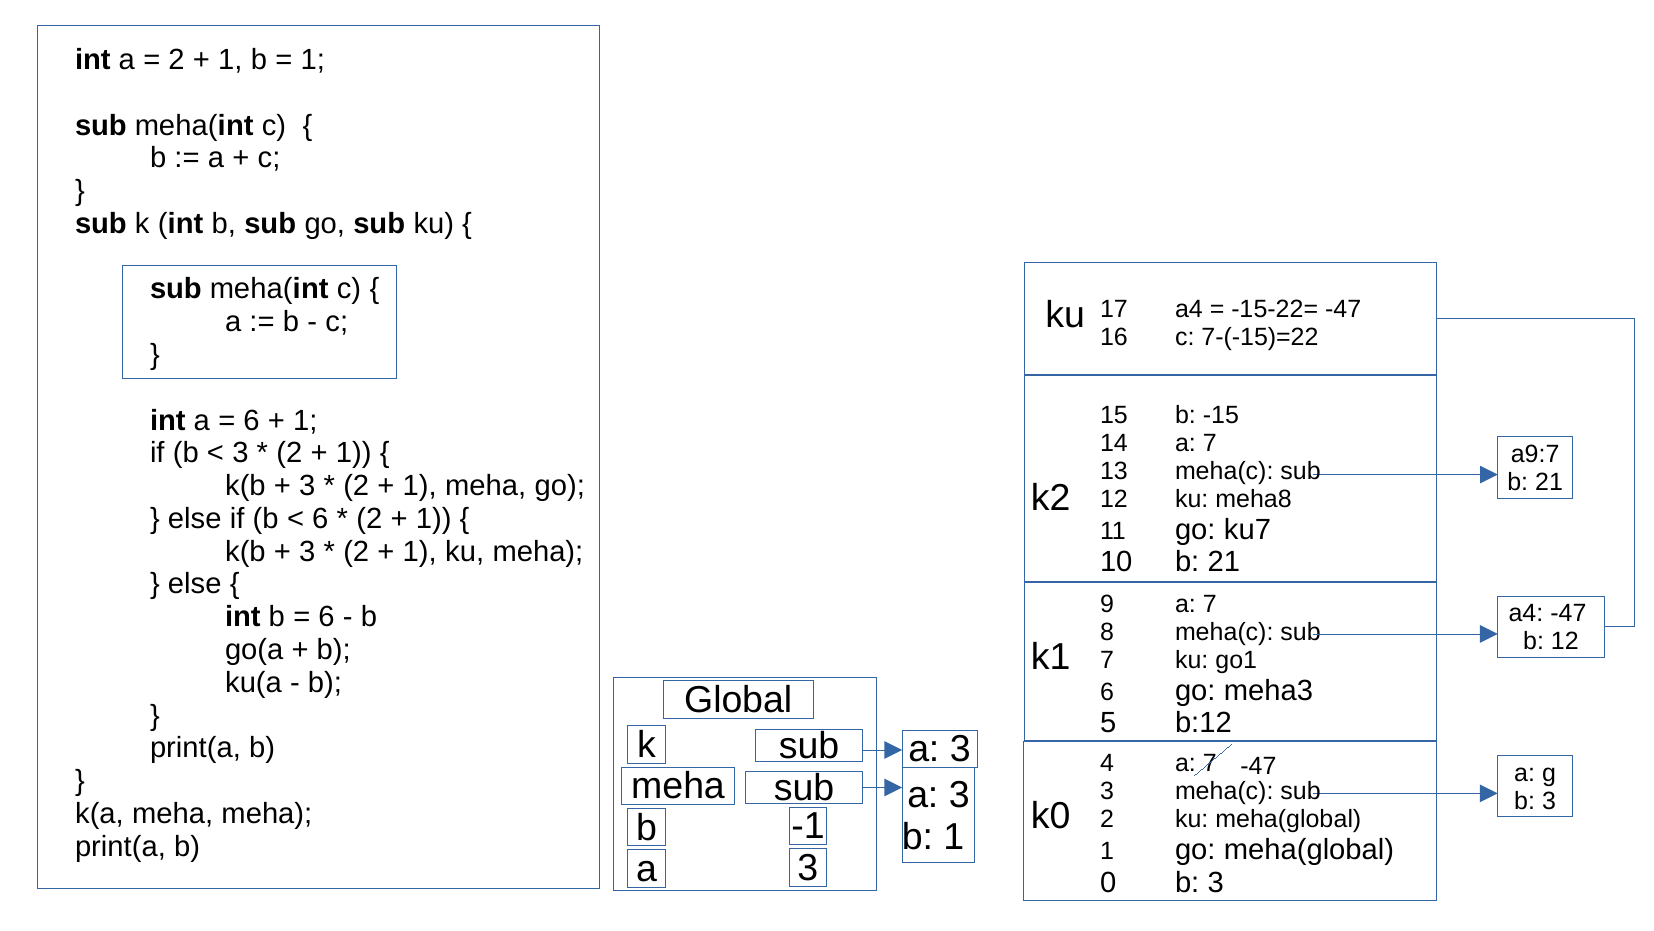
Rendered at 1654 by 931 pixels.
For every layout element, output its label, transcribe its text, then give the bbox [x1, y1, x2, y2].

text_box k1 [1016, 628, 1086, 685]
text_box a9:7 b: 21 [1497, 436, 1573, 499]
text_box 4 a: 7 3 meha(c): sub 2 ku: meha(global) 1 go: meha(global) 0 b: 3 [1085, 741, 1437, 916]
text_box 17 a4 = -15-22= -47 16 c: 7-(-15)=22 [1085, 287, 1463, 386]
text_box b [627, 808, 666, 846]
text_box k2 [1016, 468, 1085, 526]
text_box sub [755, 729, 863, 762]
text_box 15 b: -15 14 a: 7 13 meha(c): sub 12 ku: meha8 11 go: ku7 10 b: 21 [1085, 393, 1409, 586]
text_box a: 3 [902, 730, 978, 768]
text_box ku [1030, 286, 1100, 343]
text_box 9 a: 7 8 meha(c): sub 7 ku: go1 6 go: meha3 5 b:12 [1085, 586, 1409, 741]
text_box a [627, 849, 666, 888]
text_box k [627, 725, 666, 764]
text_box a: g b: 3 [1497, 755, 1573, 817]
text_box Global [663, 680, 814, 719]
text_box a4: -47 b: 12 [1497, 596, 1605, 658]
text_box a: 3 b: 1 [902, 767, 975, 863]
text_box -47 [1225, 744, 1292, 787]
subtitle int a = 2 + 1, b = 1; sub meha(int c) { b := a + c; } sub k (int b, sub go, sub ku) { sub meha(int c) { a := b - c; } int a = 6 + 1; if (b < 3 * (2 + 1)) { k(b + 3 * (2 + 1), meha, go); } else if (b < 6 * (2 + 1)) { k(b + 3 * (2 + 1), ku, meha); } else { int b = 6 - b go(a + b); ku(a - b); } print(a, b) } k(a, meha, meha); print(a, b) [75, 43, 638, 863]
text_box k0 [1015, 787, 1085, 845]
text_box sub [745, 771, 863, 804]
text_box 3 [789, 848, 827, 887]
text_box -1 [789, 807, 827, 845]
text_box meha [621, 767, 735, 805]
